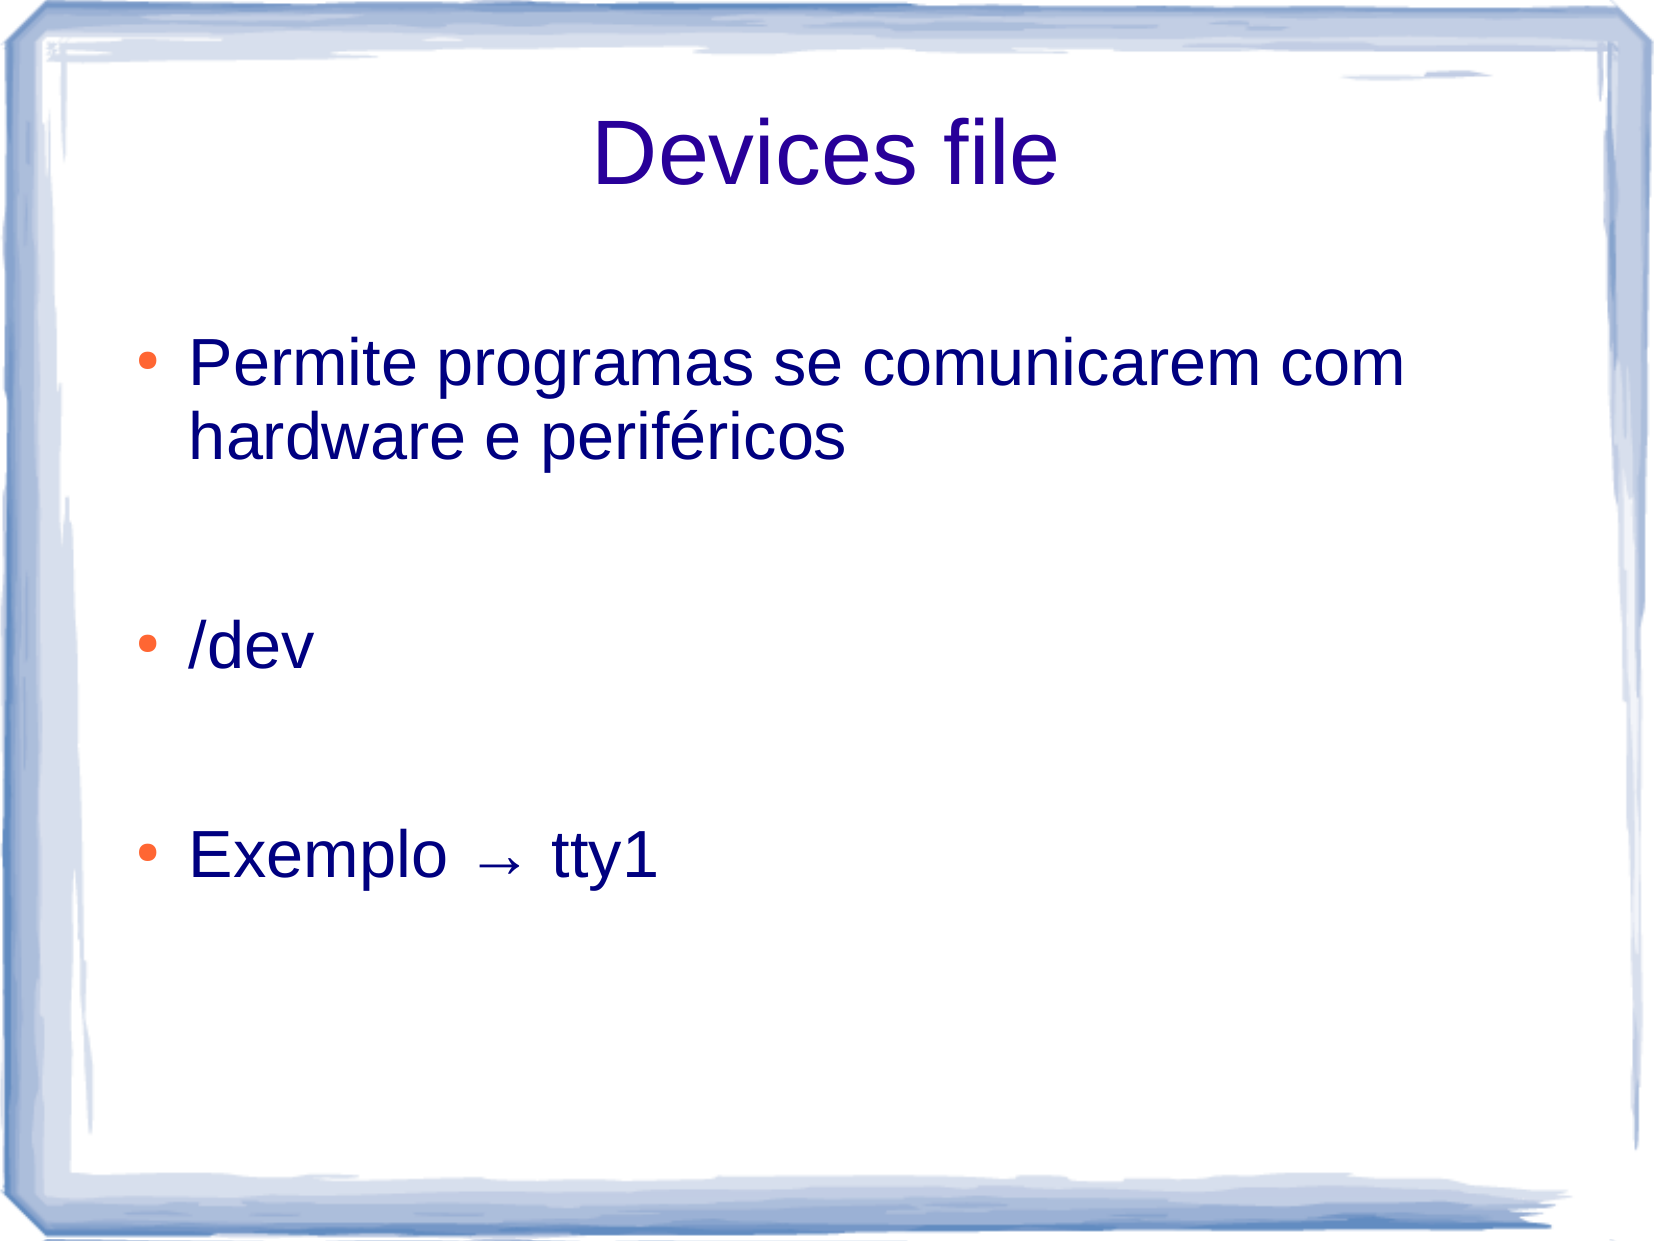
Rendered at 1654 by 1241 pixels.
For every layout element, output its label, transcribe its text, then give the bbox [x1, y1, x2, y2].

title Devices file [82, 49, 1571, 257]
list Permite programas se comunicarem com hardware e periféricos /dev Exemplo → tty1 [118, 324, 1571, 1045]
picture [0, 0, 1654, 1241]
